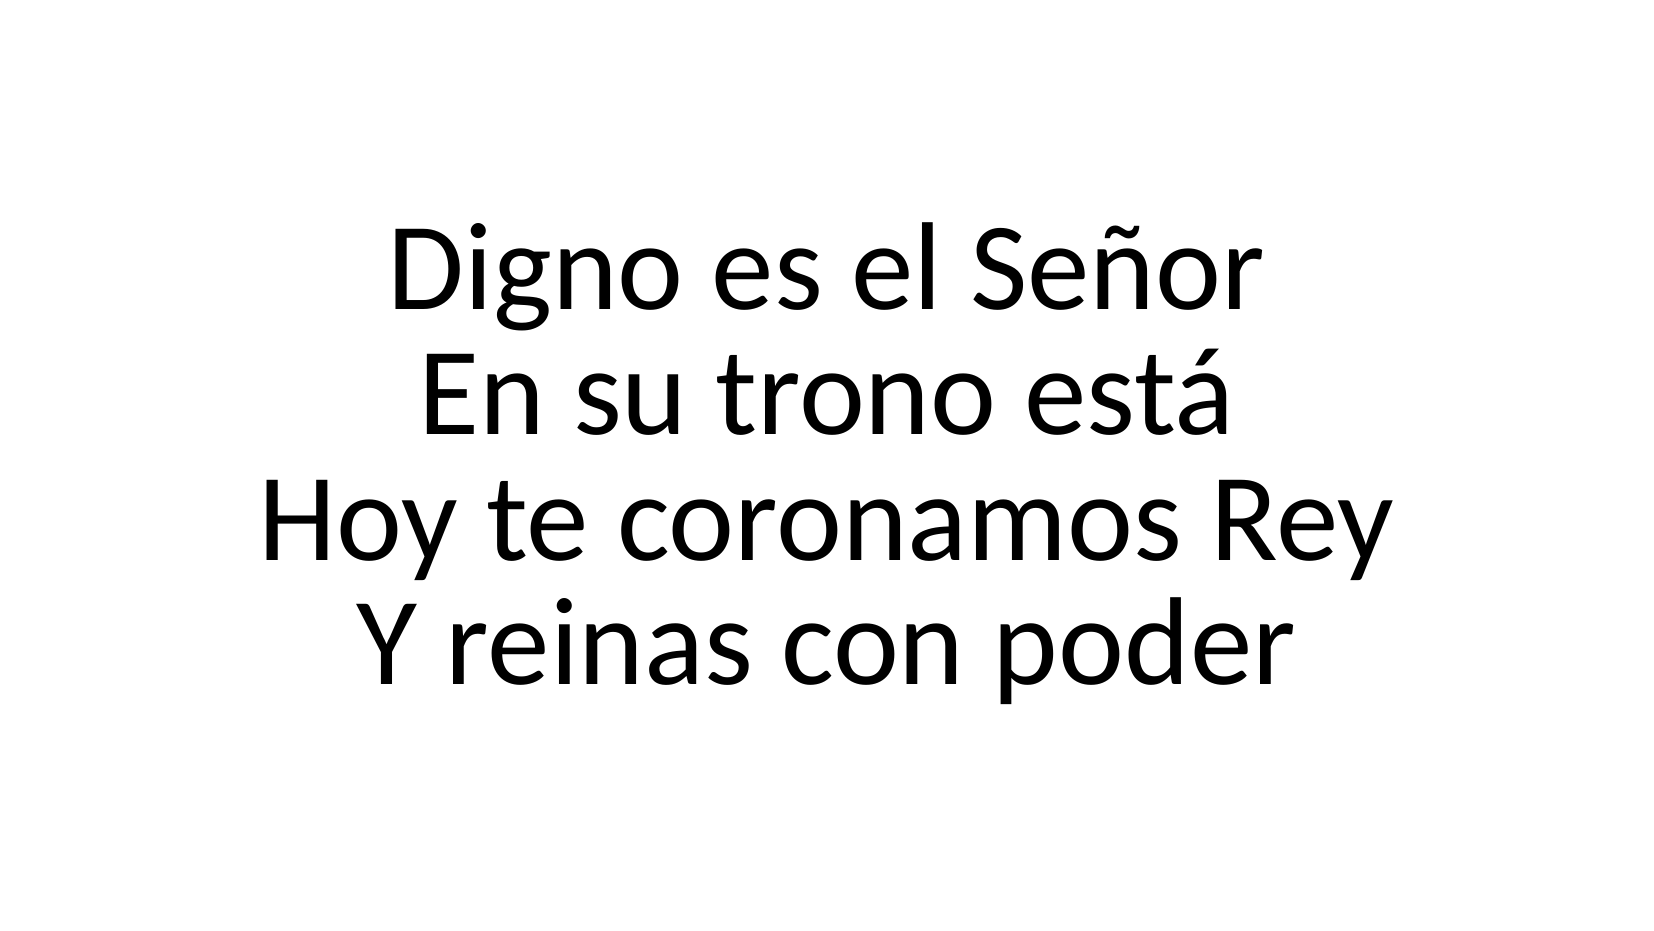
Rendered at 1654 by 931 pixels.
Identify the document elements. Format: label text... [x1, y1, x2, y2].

title Digno es el Señor En su trono está Hoy te coronamos Rey Y reinas con poder [0, 0, 1654, 931]
